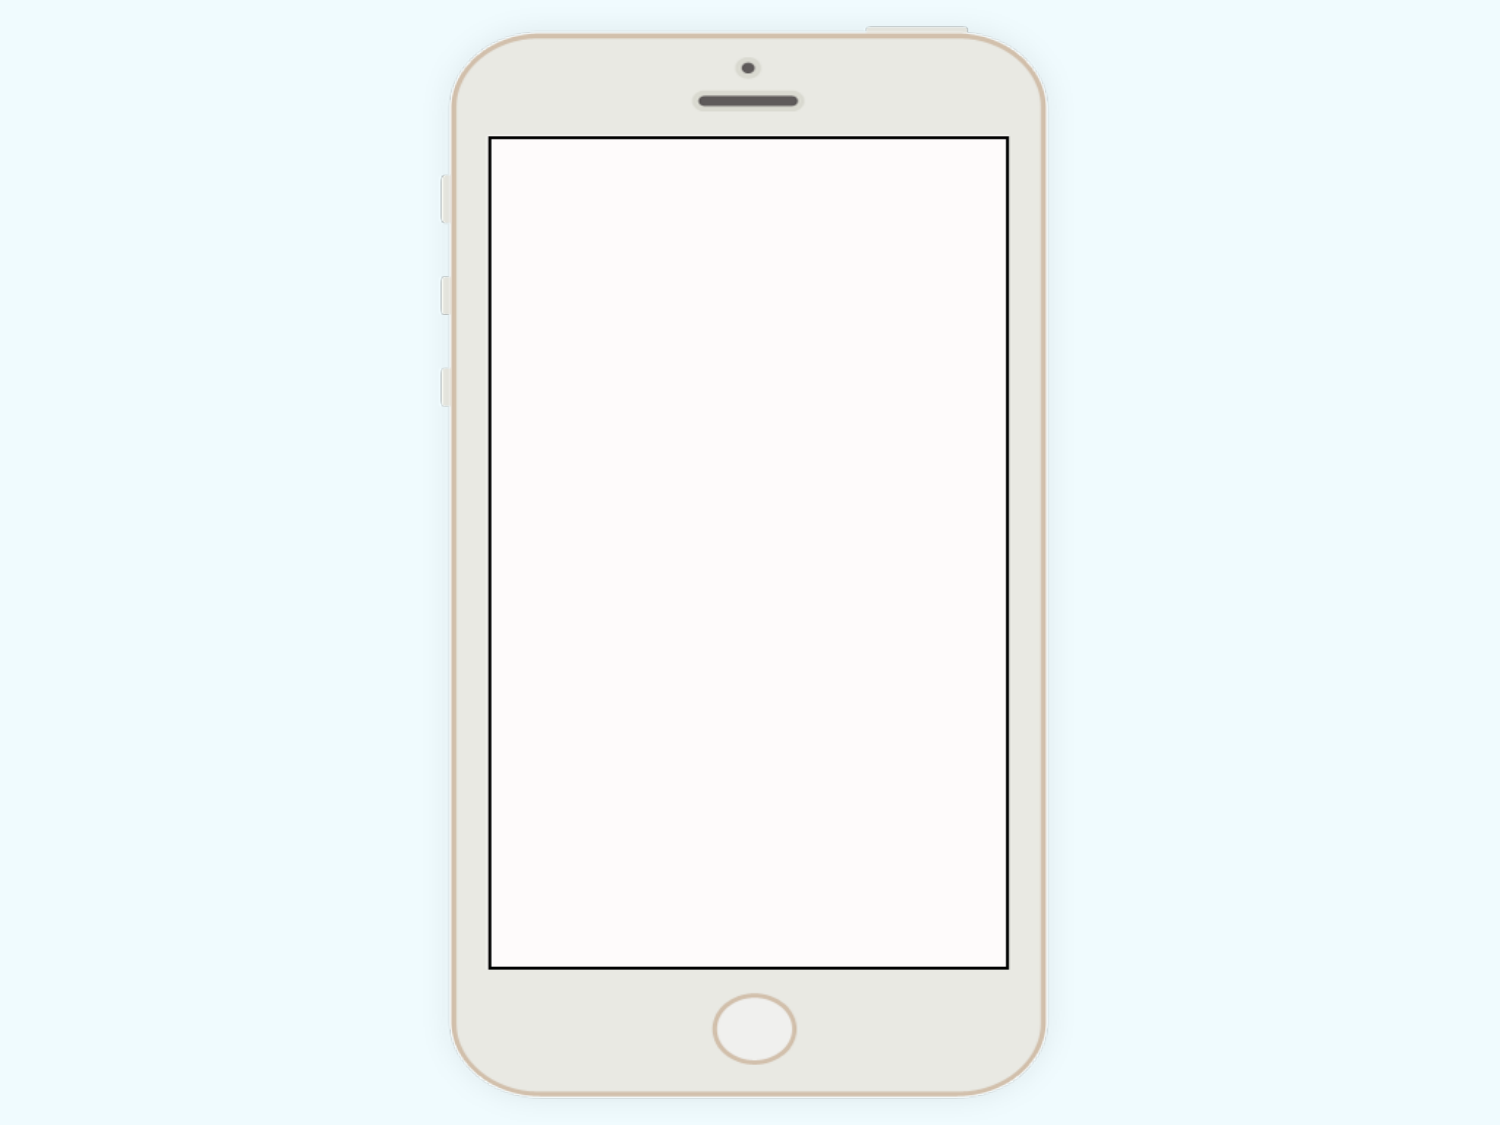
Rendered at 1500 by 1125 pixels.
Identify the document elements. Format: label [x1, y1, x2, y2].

picture [417, 0, 1078, 1122]
